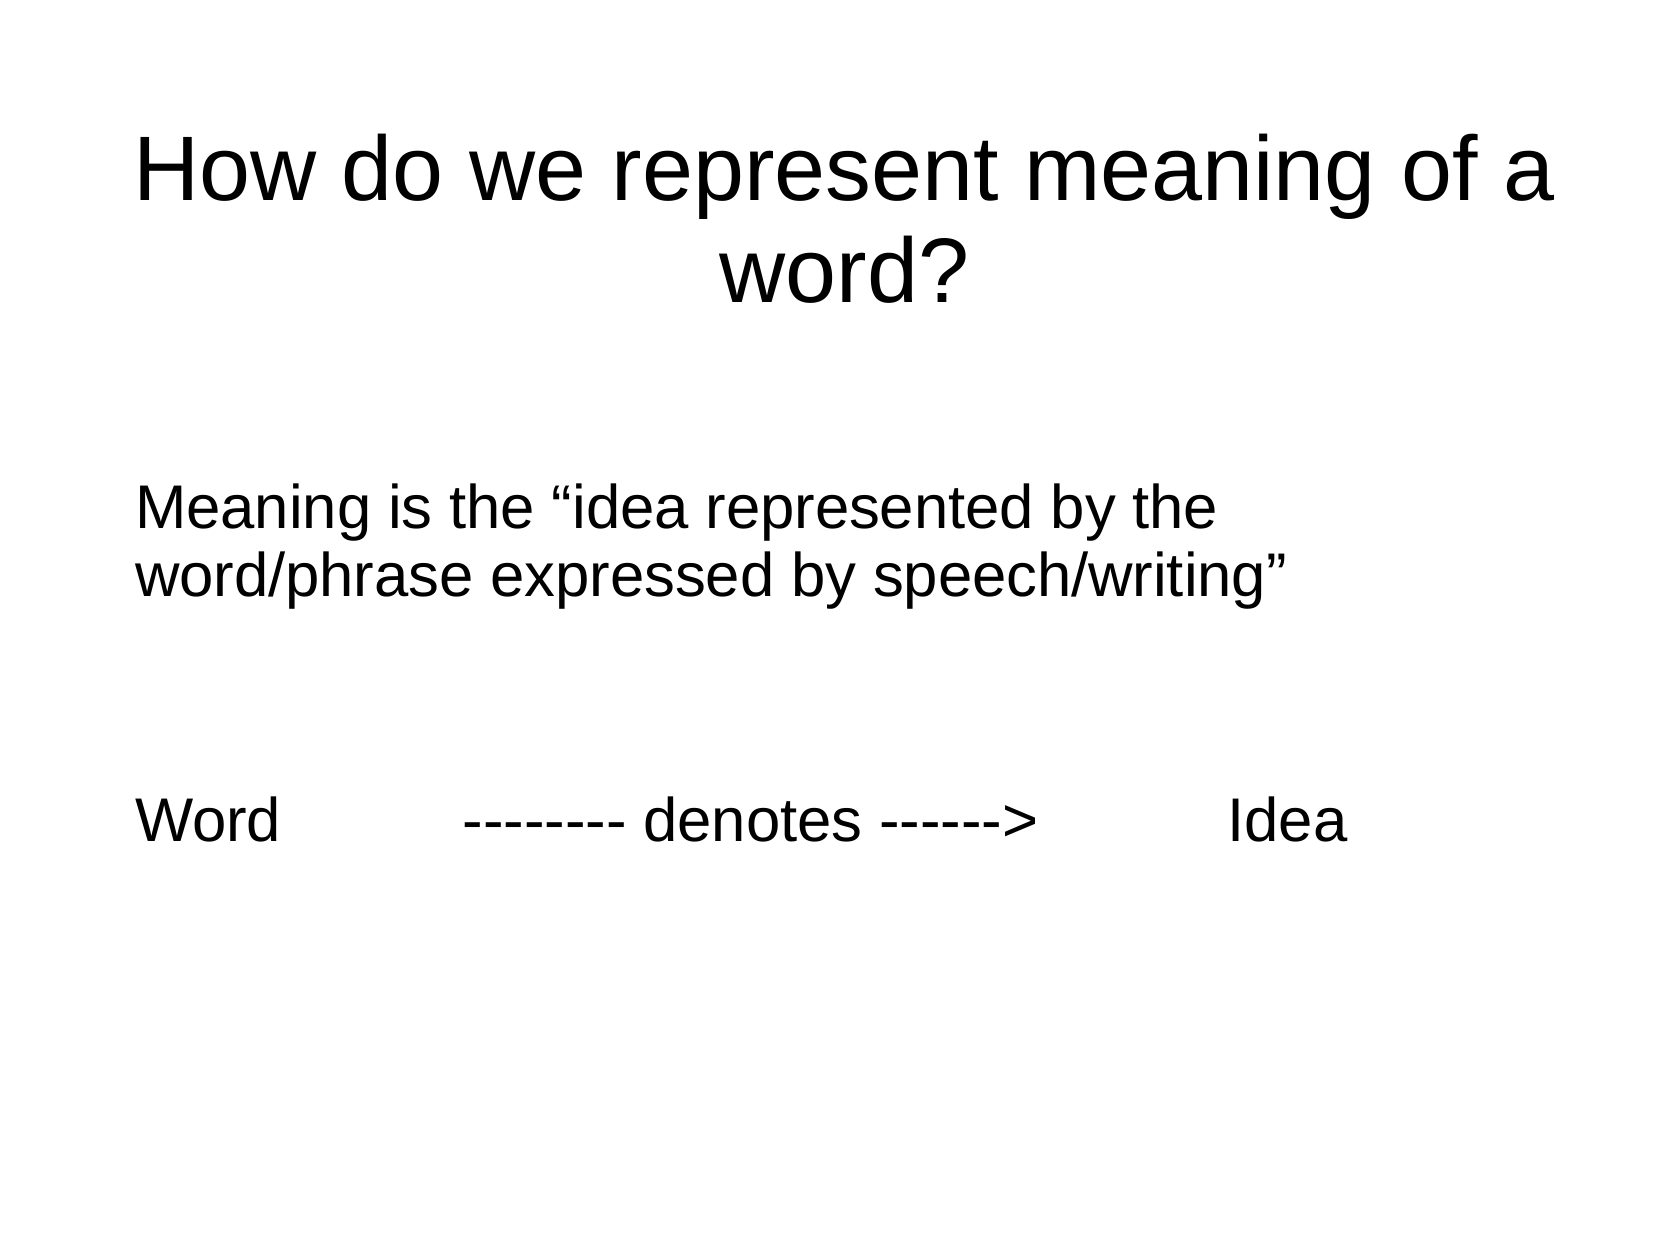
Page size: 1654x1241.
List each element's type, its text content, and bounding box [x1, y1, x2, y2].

list Meaning is the “idea represented by the word/phrase expressed by speech/writing” Word -------- denotes ------> Idea [82, 472, 1571, 861]
title How do we represent meaning of a word? [82, 116, 1571, 324]
